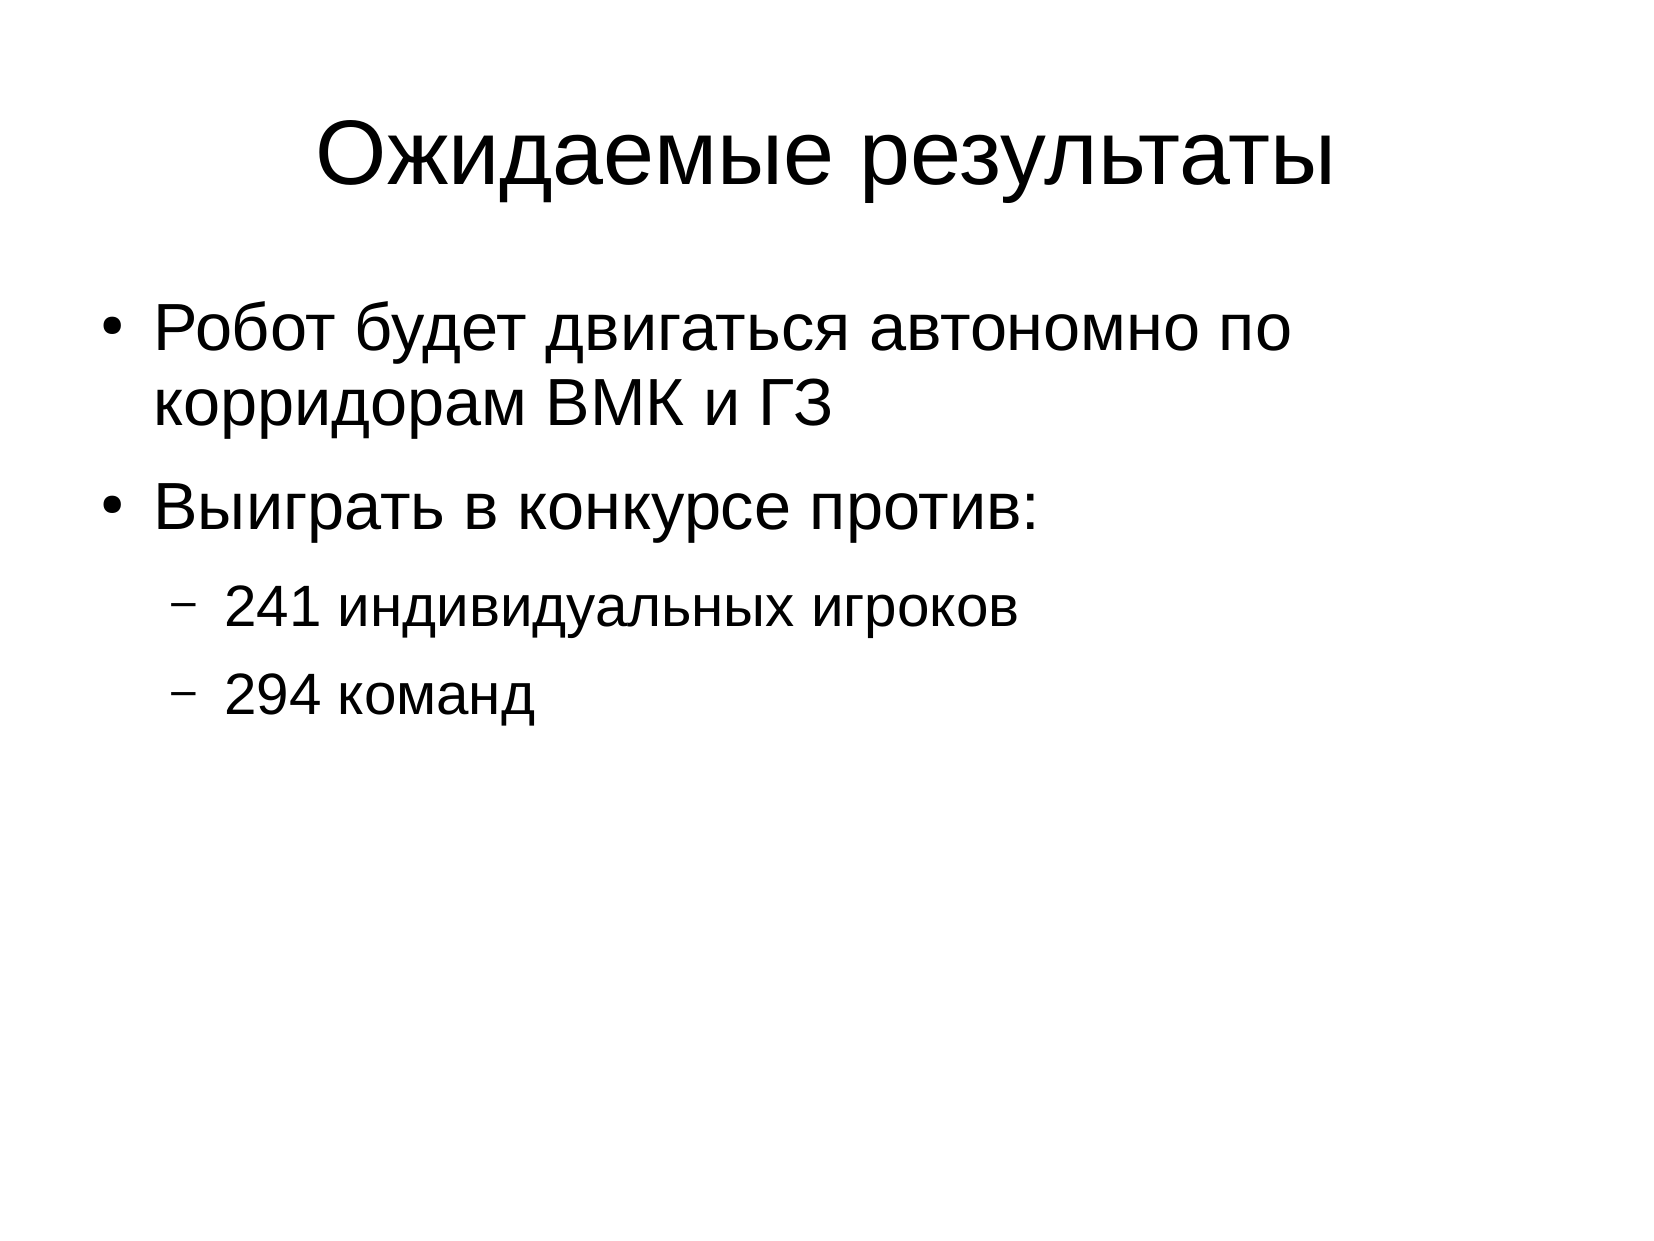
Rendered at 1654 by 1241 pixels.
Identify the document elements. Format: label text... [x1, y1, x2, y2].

title Ожидаемые результаты [82, 49, 1571, 257]
list Робот будет двигаться автономно по корридорам ВМК и ГЗ Выиграть в конкурсе против: 241 индивидуальных игроков 294 команд [82, 290, 1538, 1010]
